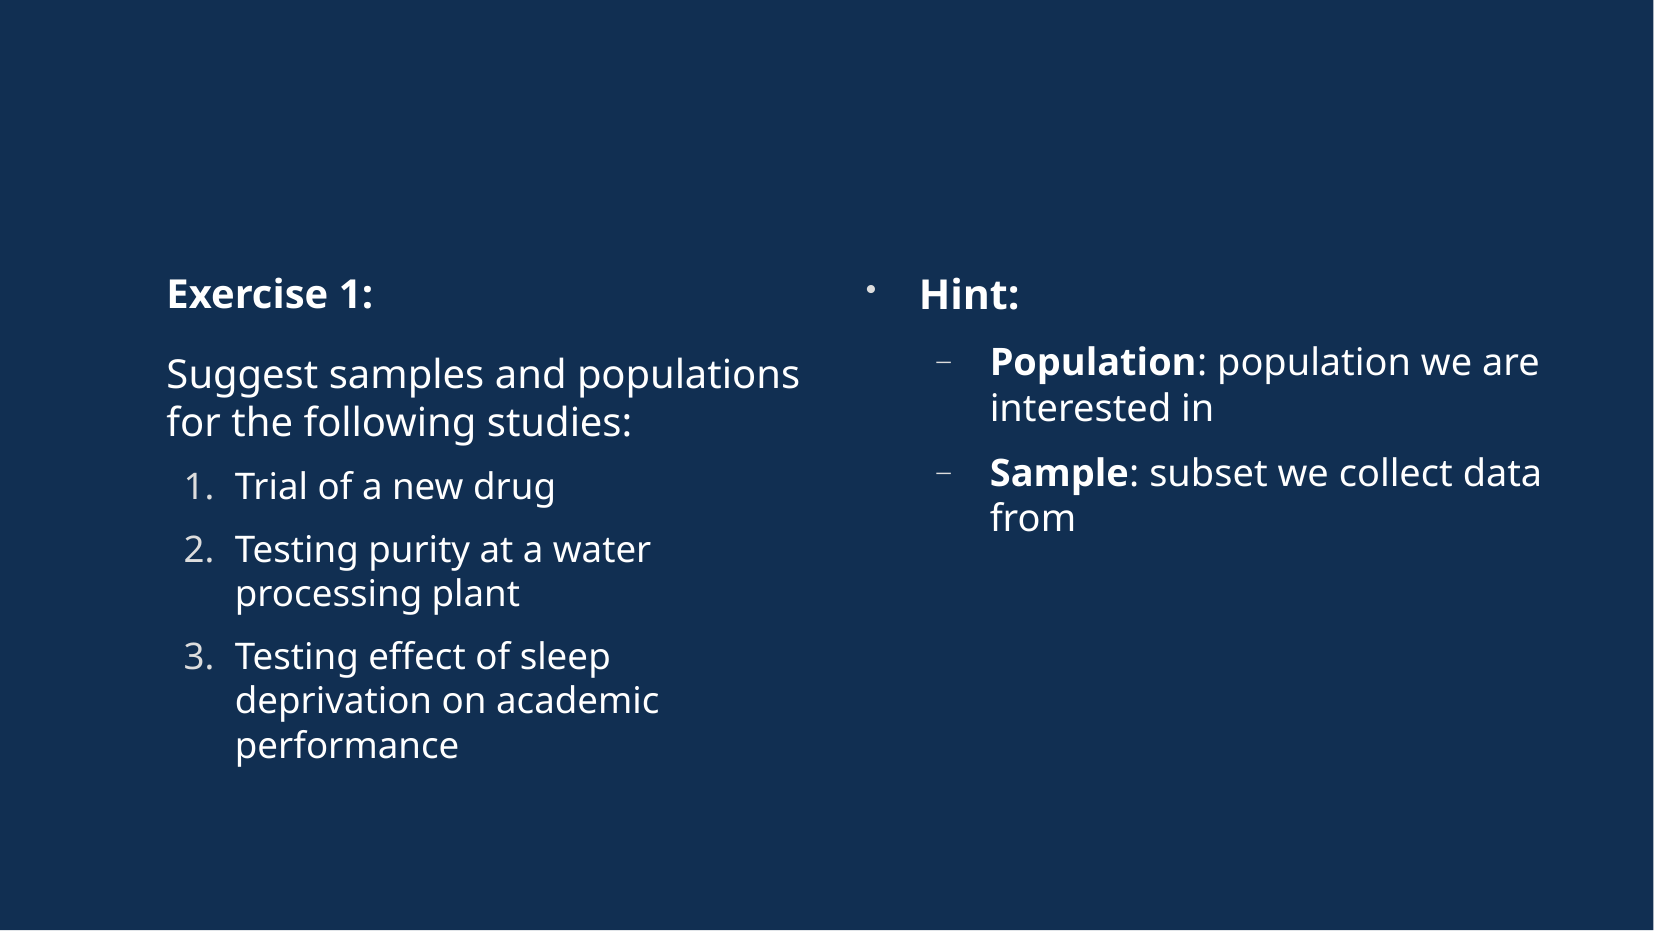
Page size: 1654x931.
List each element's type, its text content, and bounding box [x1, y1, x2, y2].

list Exercise 1: Suggest samples and populations for the following studies: Trial of a new drug Testing purity at a water processing plant Testing effect of sleep deprivation on academic performance [97, 268, 813, 806]
list Hint: Population: population we are interested in Sample: subset we collect data from [848, 268, 1563, 806]
